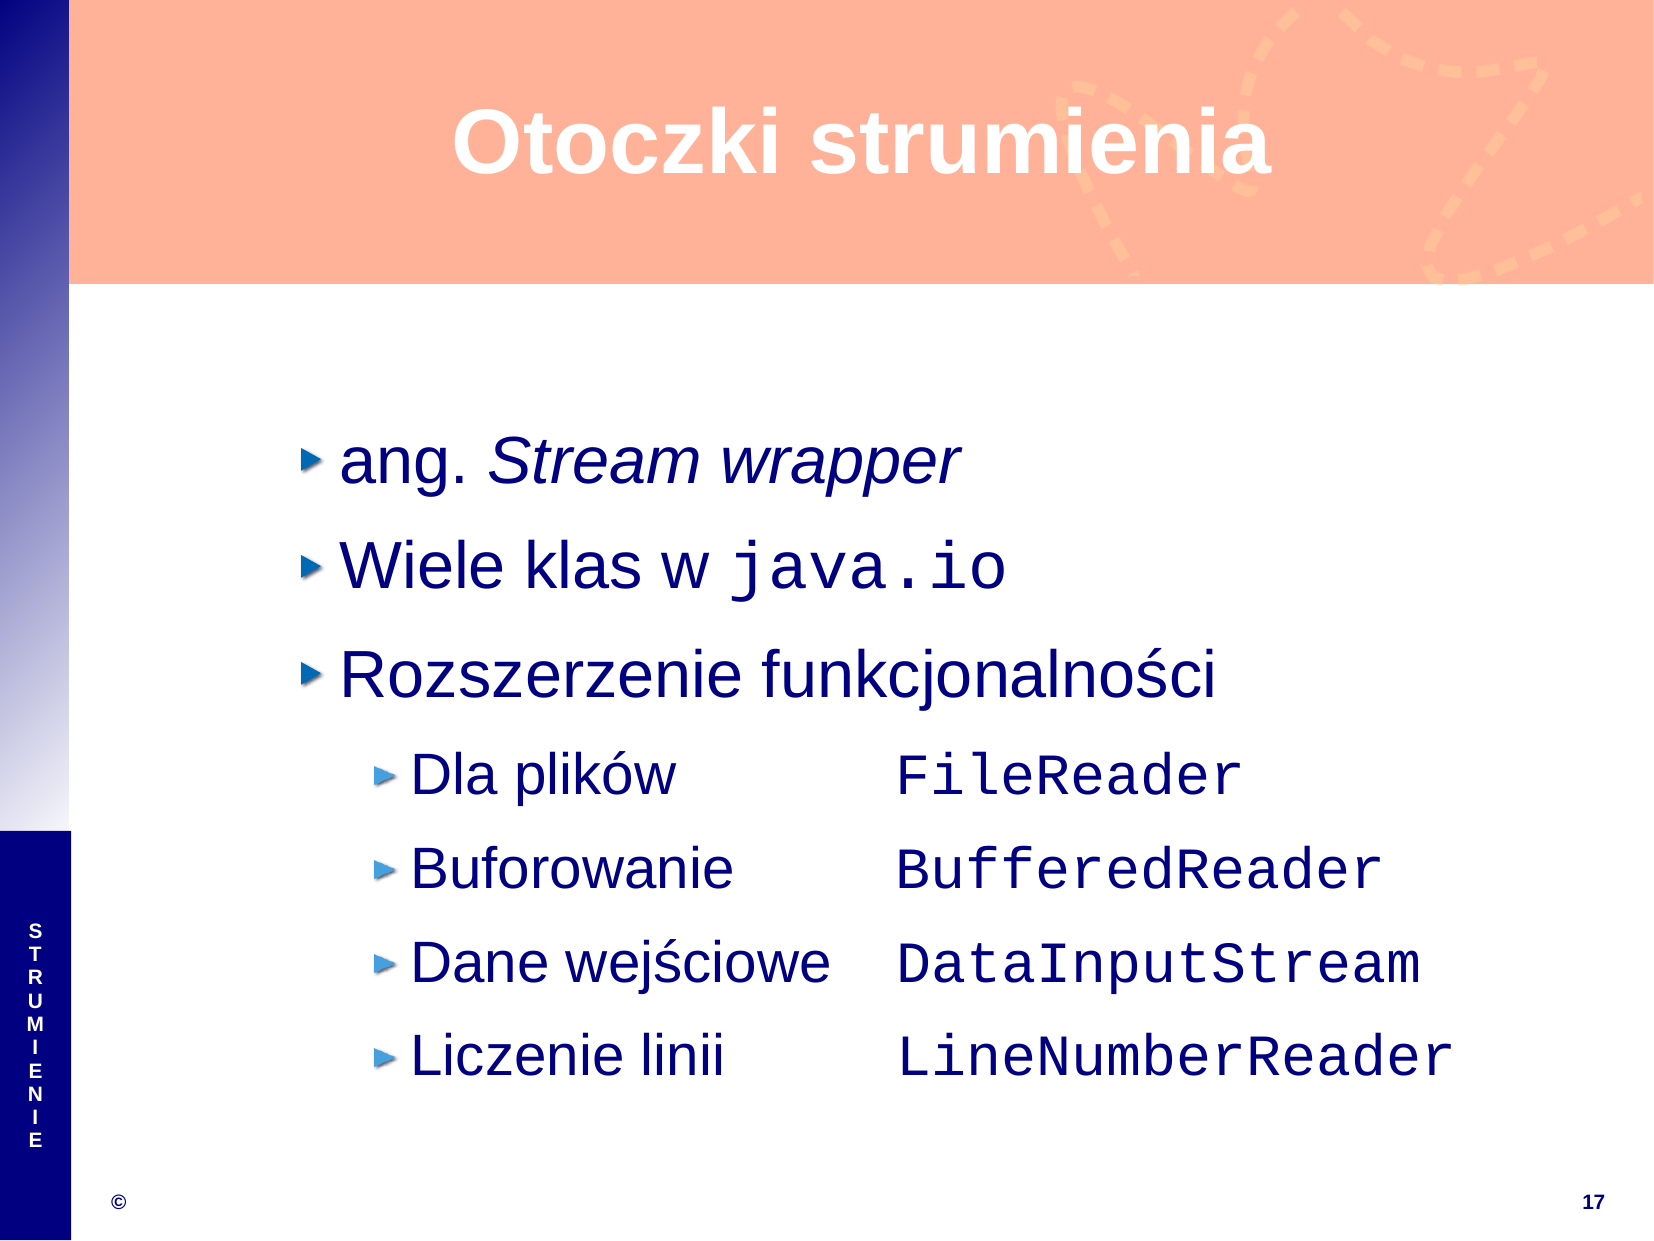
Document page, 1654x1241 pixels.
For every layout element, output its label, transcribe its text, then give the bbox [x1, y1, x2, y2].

title Otoczki strumienia [70, 37, 1654, 246]
list ang. Stream wrapper Wiele klas w java.io Rozszerzenie funkcjonalności Dla plików FileReader Buforowanie BufferedReader Dane wejściowe DataInputStream Liczenie linii LineNumberReader [268, 423, 1457, 1086]
text_box S T R U M I E N I E [0, 830, 71, 1241]
